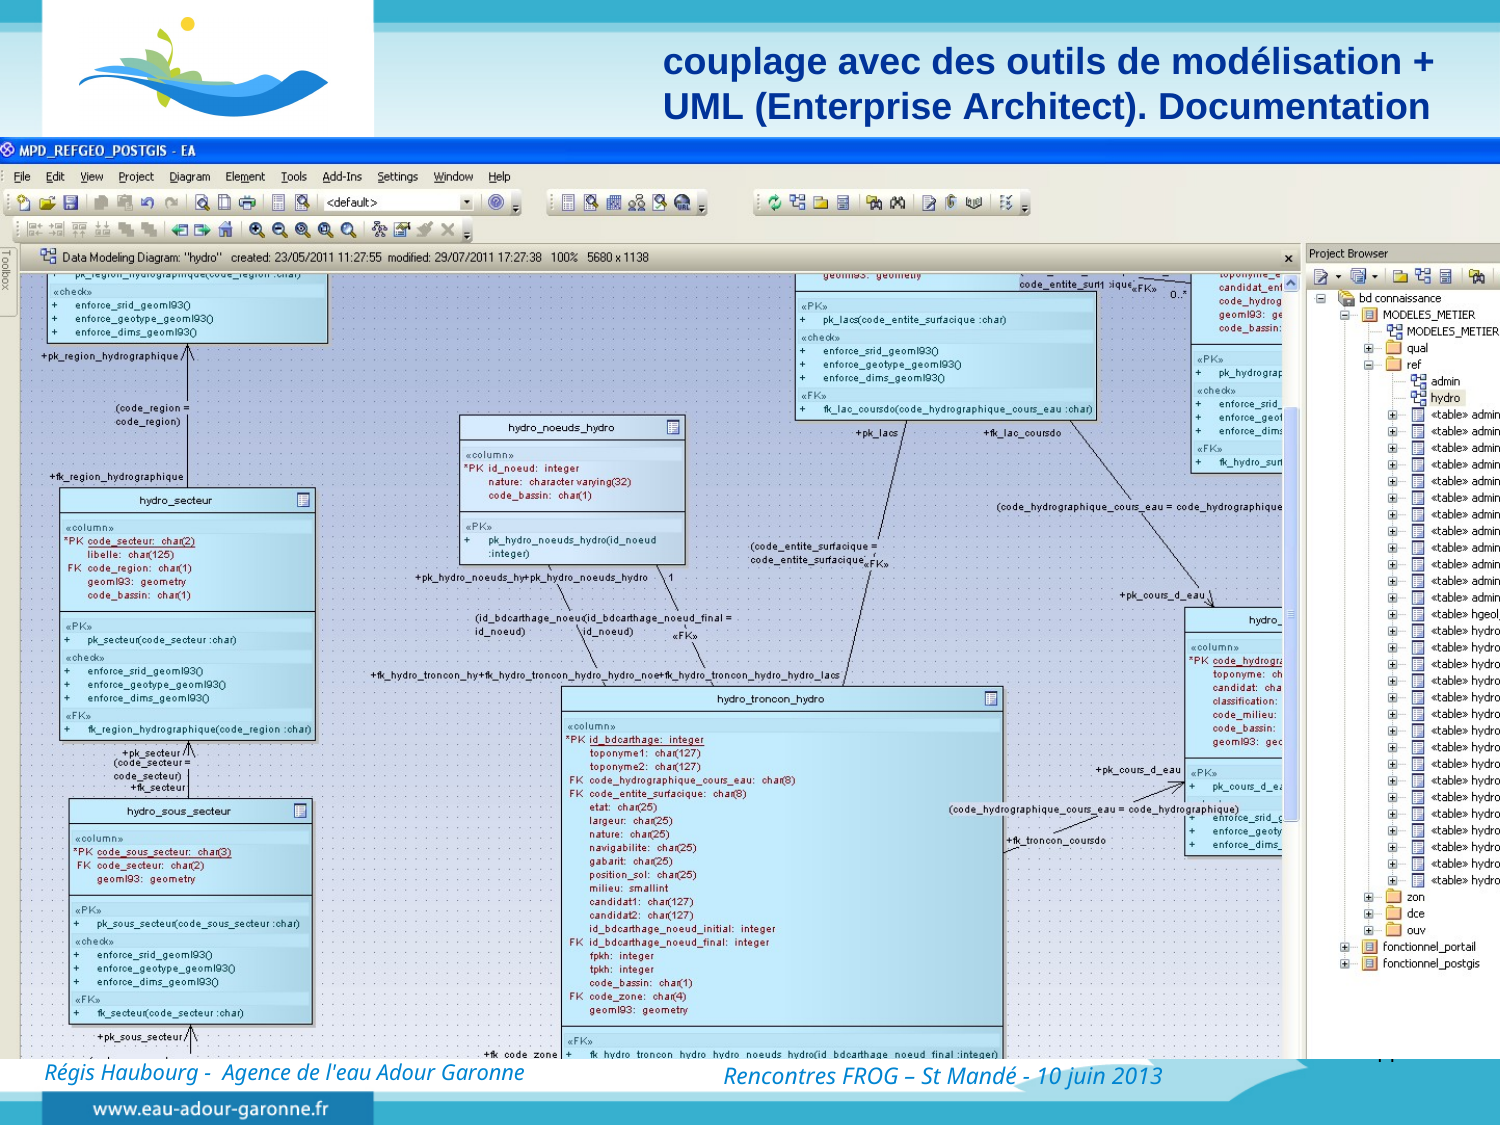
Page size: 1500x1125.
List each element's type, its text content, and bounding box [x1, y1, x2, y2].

picture [0, 0, 1500, 1125]
text_box couplage avec des outils de modélisation + UML (Enterprise Architect). Documentation [648, 29, 1451, 135]
